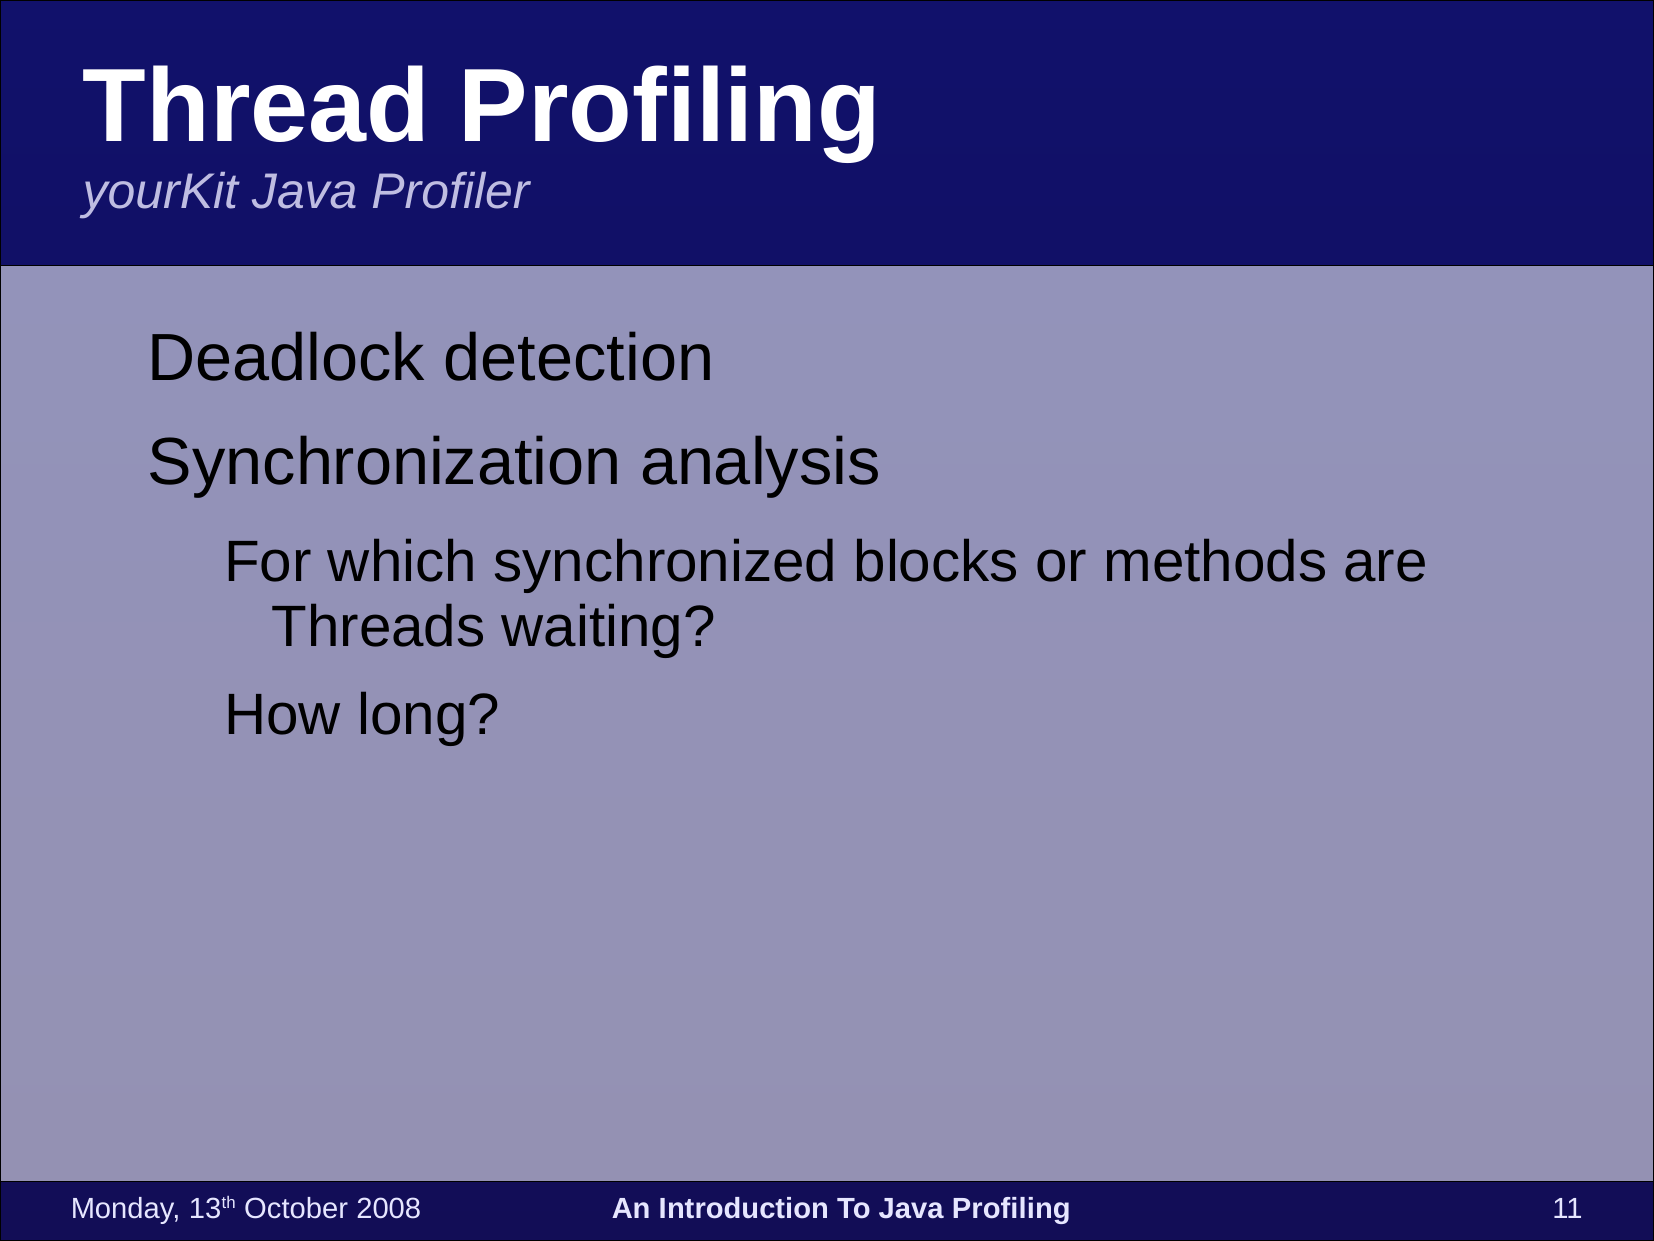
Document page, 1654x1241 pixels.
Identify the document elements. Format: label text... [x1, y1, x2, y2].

title Thread Profiling yourKit Java Profiler [82, 0, 1571, 266]
list Deadlock detection Synchronization analysis For which synchronized blocks or methods are Threads waiting? How long? [129, 319, 1619, 1139]
